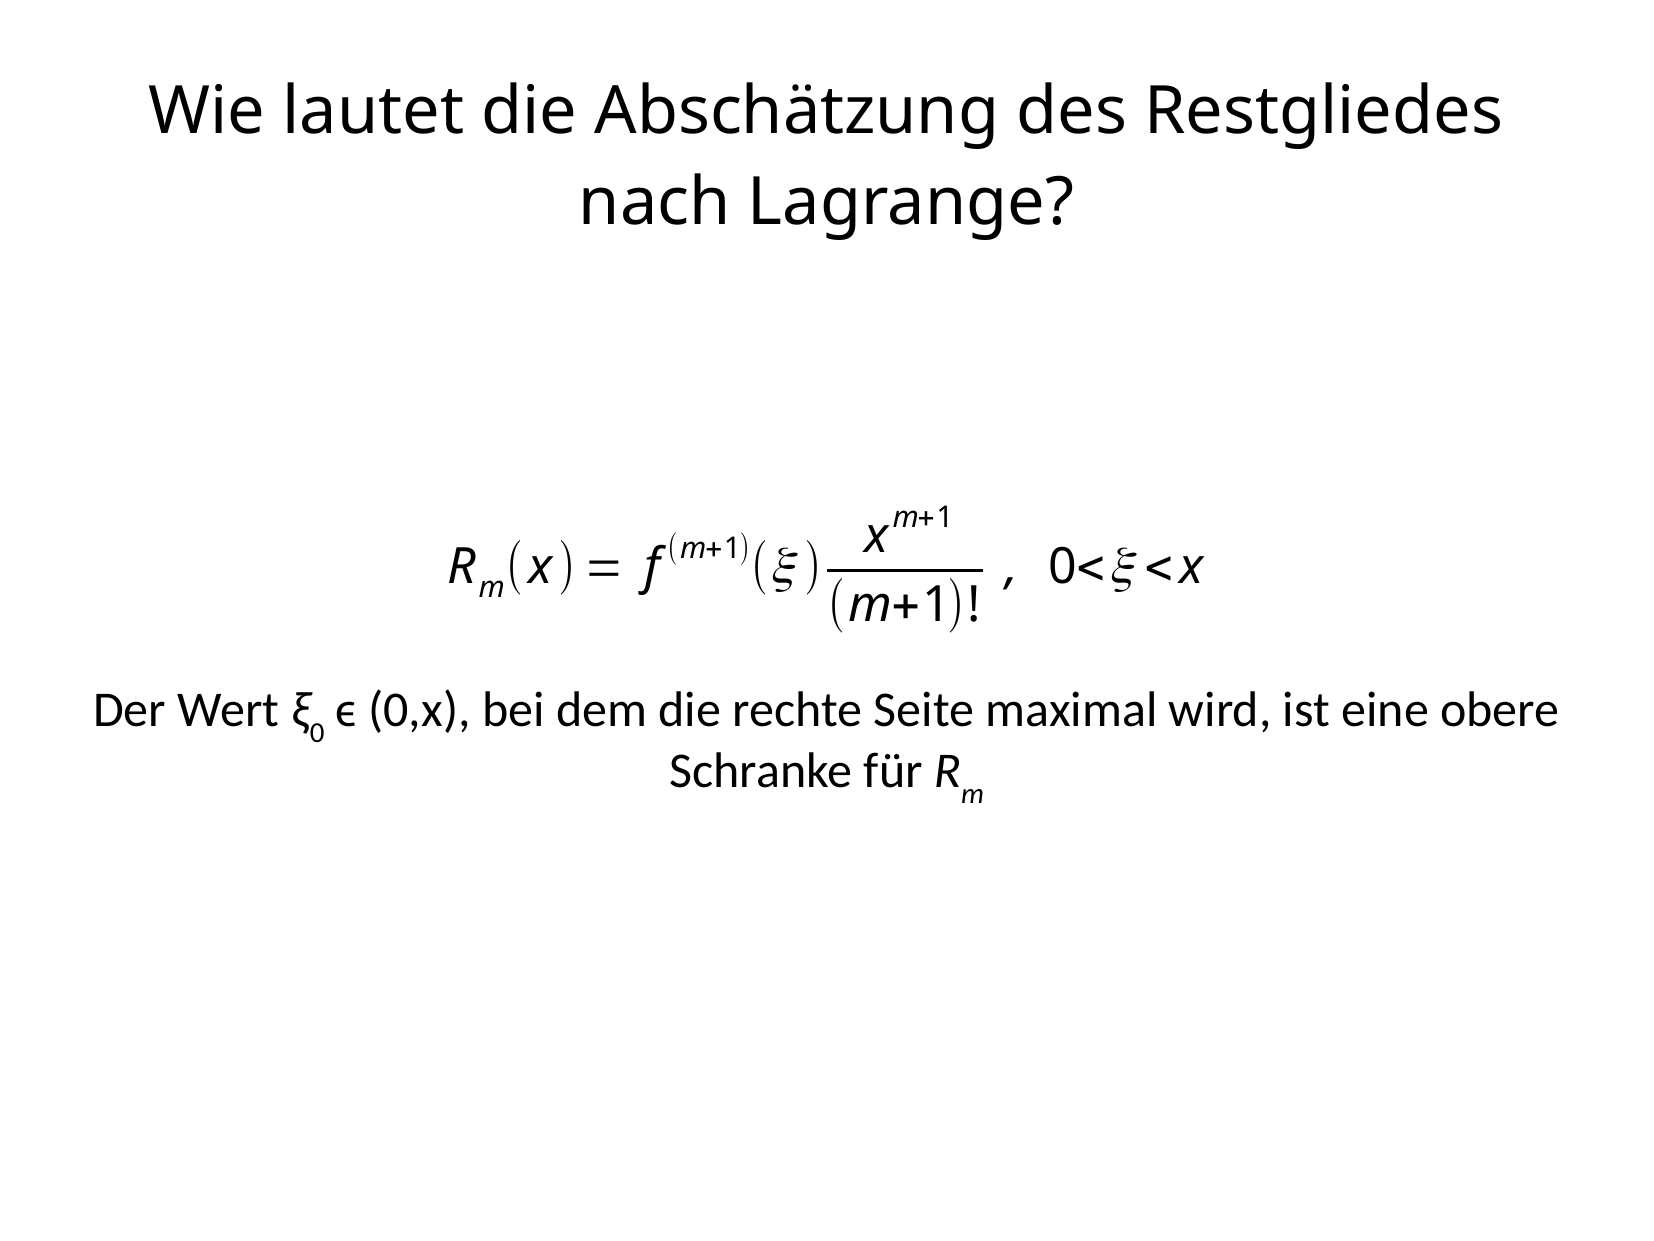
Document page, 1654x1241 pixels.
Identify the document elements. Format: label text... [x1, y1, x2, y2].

subtitle Der Wert ξ0 ϵ (0,x), bei dem die rechte Seite maximal wird, ist eine obere Schranke für Rm [82, 290, 1571, 1010]
title Wie lautet die Abschätzung des Restgliedes nach Lagrange? [82, 49, 1571, 257]
chart [440, 499, 1213, 635]
